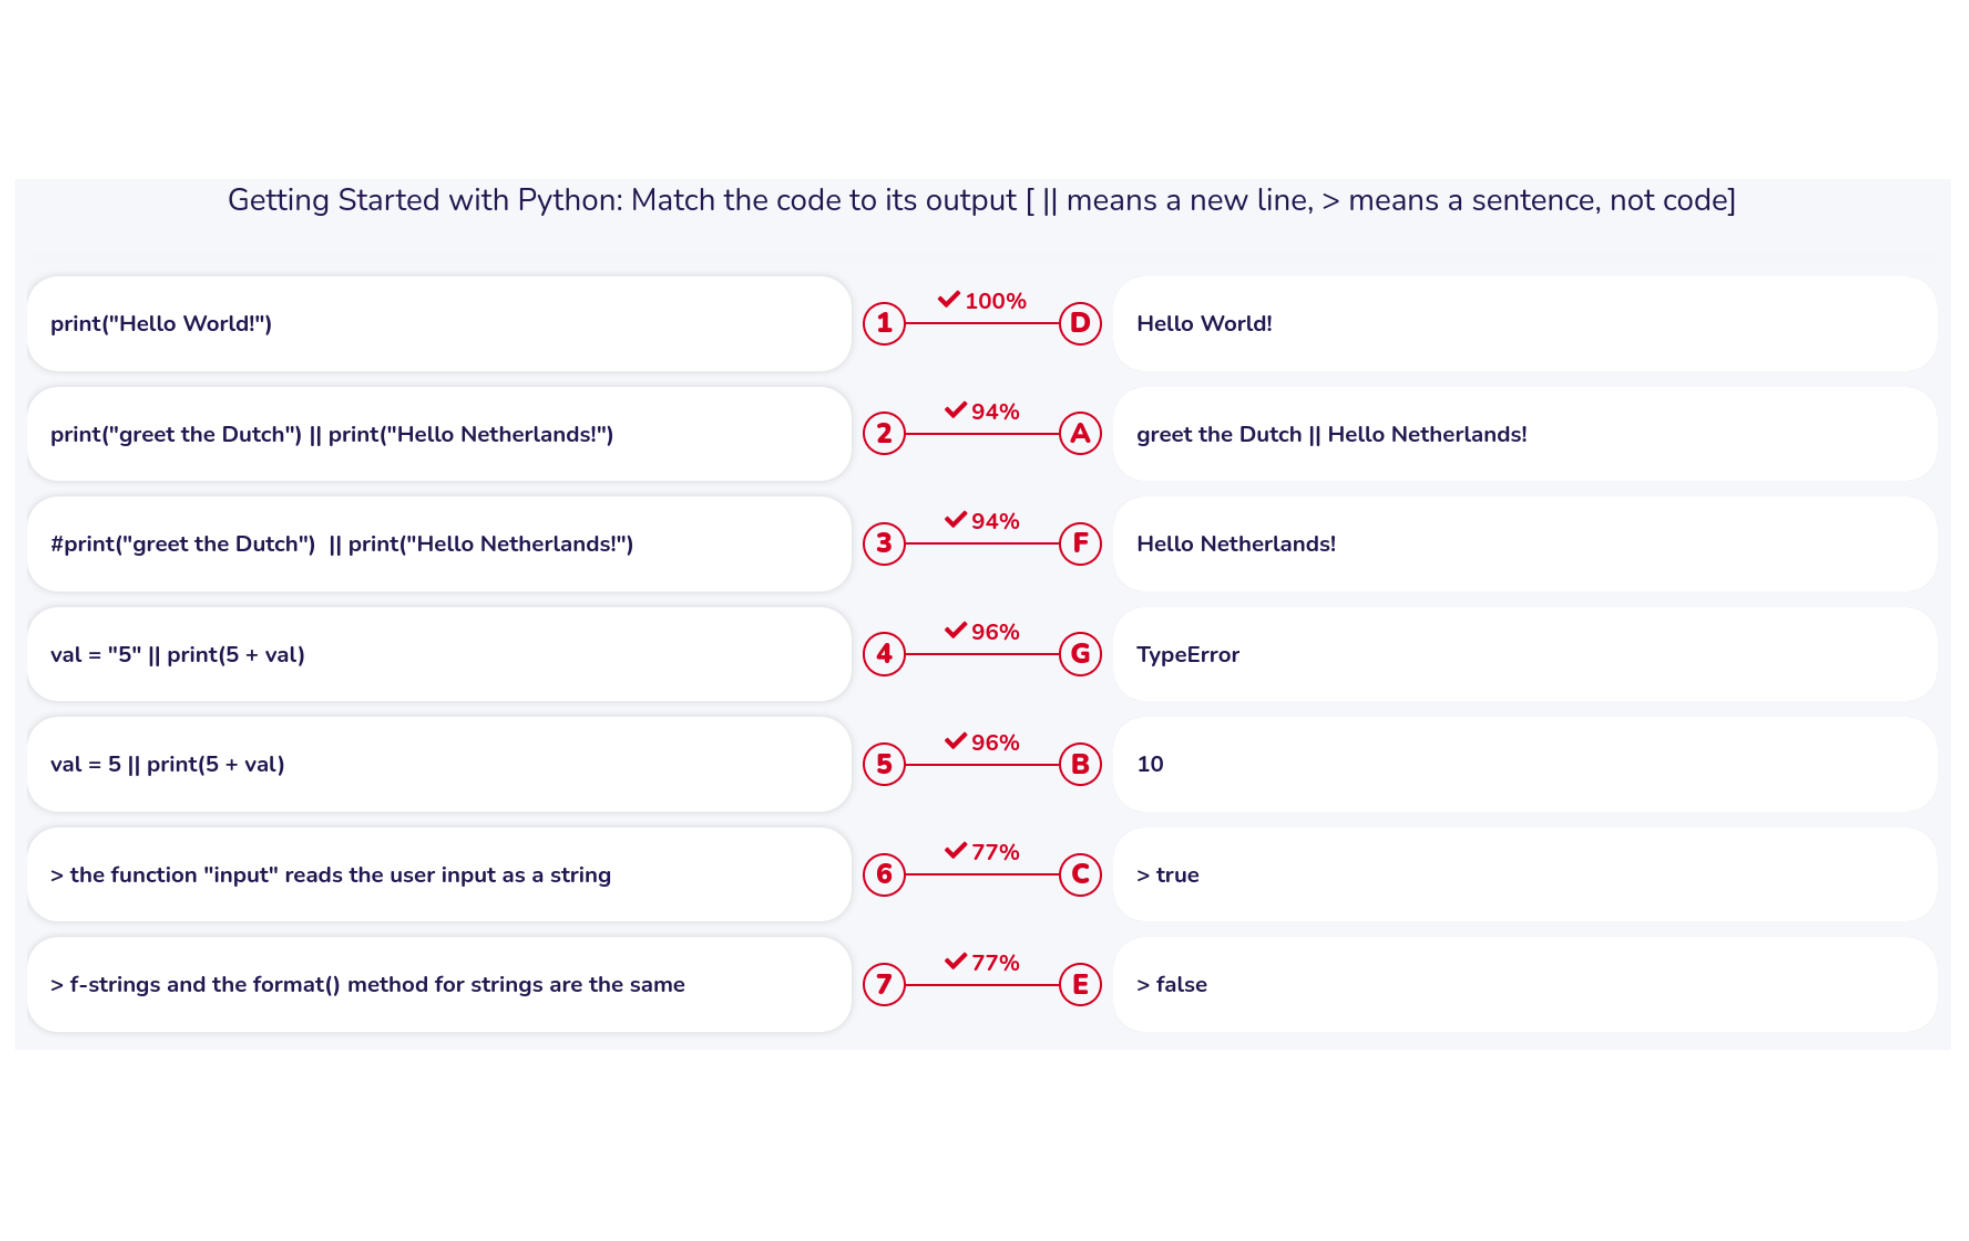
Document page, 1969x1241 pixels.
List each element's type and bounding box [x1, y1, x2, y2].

picture [15, 179, 1951, 1051]
